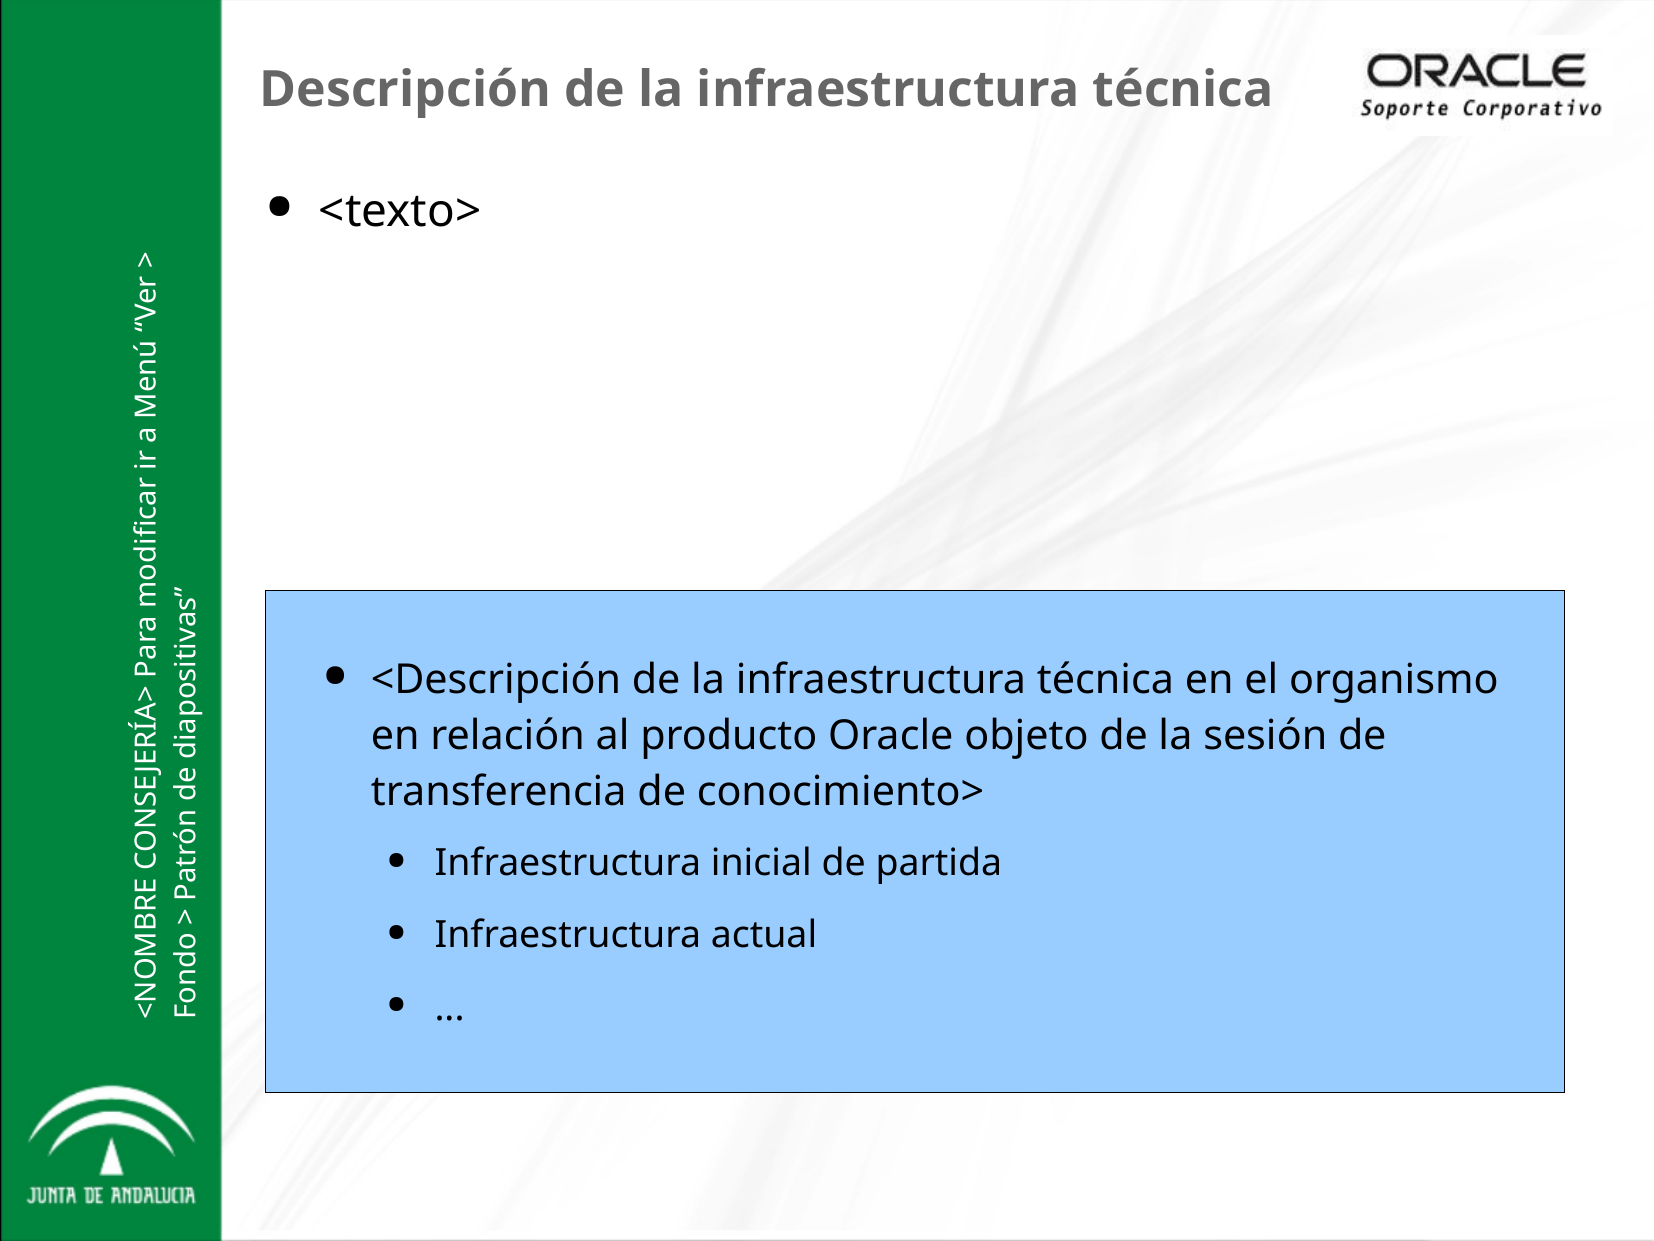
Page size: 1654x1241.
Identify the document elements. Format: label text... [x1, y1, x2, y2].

list <texto> [248, 177, 1565, 1152]
list <Descripción de la infraestructura técnica en el organismo en relación al producto Oracle objeto de la sesión de transferencia de conocimiento> Infraestructura inicial de partida Infraestructura actual ... [307, 649, 1506, 1034]
picture [0, 0, 1654, 1241]
text_box [265, 590, 1565, 1093]
title Descripción de la infraestructura técnica [259, 45, 1577, 129]
